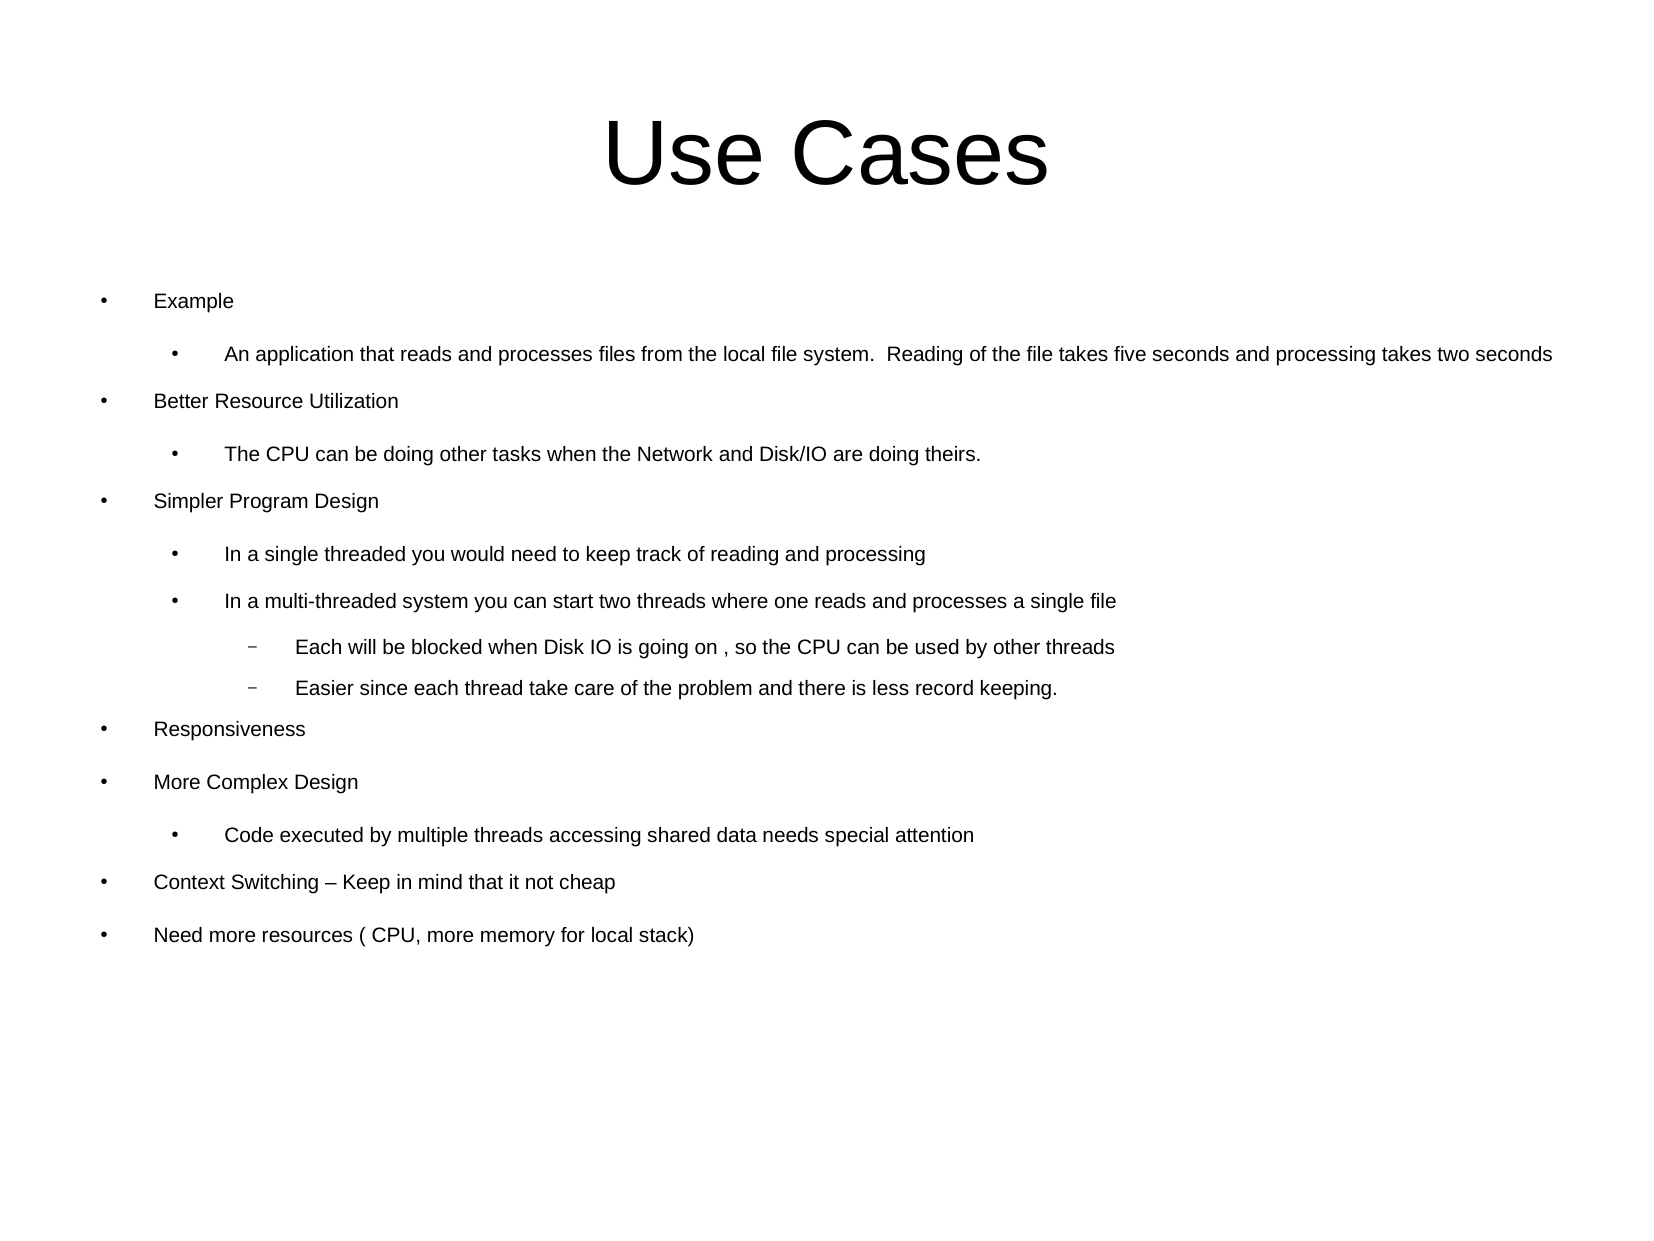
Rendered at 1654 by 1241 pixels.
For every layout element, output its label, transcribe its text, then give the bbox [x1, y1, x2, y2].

title Use Cases [82, 49, 1571, 257]
list Example An application that reads and processes files from the local file system. Reading of the file takes five seconds and processing takes two seconds Better Resource Utilization The CPU can be doing other tasks when the Network and Disk/IO are doing theirs. Simpler Program Design In a single threaded you would need to keep track of reading and processing In a multi-threaded system you can start two threads where one reads and processes a single file Each will be blocked when Disk IO is going on , so the CPU can be used by other threads Easier since each thread take care of the problem and there is less record keeping. Responsiveness More Complex Design Code executed by multiple threads accessing shared data needs special attention Context Switching – Keep in mind that it not cheap Need more resources ( CPU, more memory for local stack) [82, 290, 1571, 1010]
